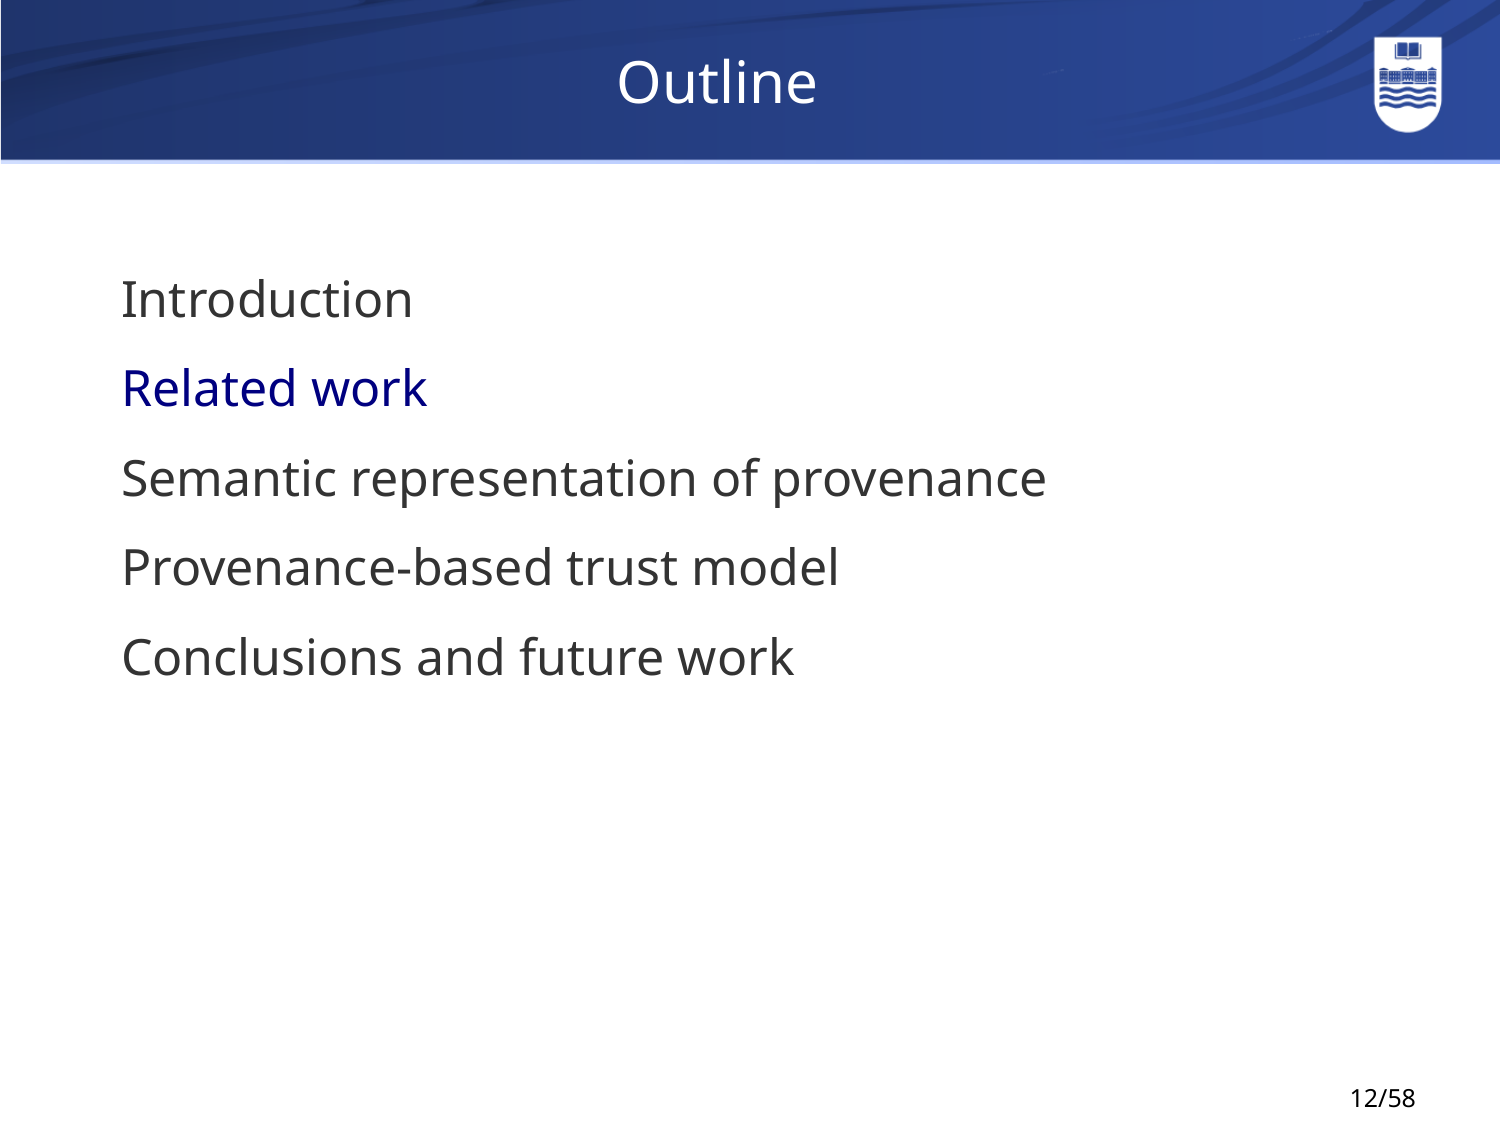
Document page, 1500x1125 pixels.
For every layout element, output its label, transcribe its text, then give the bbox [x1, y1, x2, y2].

picture [0, 0, 1500, 164]
list Introduction Related work Semantic representation of provenance Provenance-based trust model Conclusions and future work [106, 259, 1453, 934]
title Outline [0, 0, 1363, 161]
